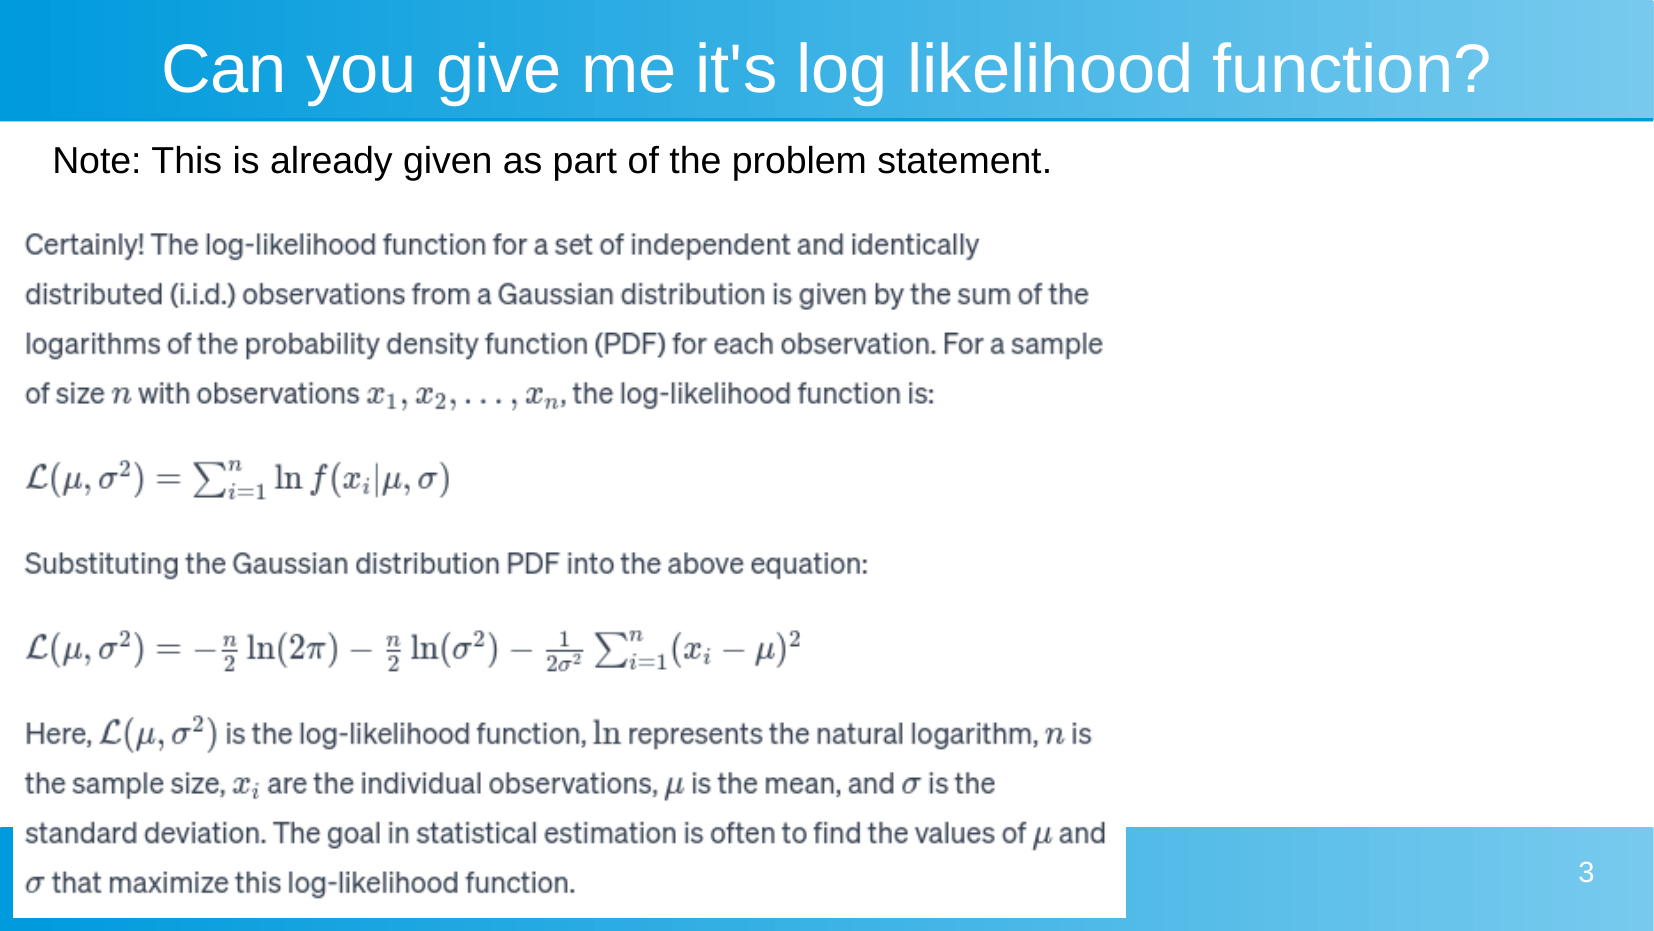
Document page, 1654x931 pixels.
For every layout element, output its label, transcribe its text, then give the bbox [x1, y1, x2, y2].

picture [13, 216, 1126, 918]
title Can you give me it's log likelihood function? [59, 29, 1595, 108]
text_box Note: This is already given as part of the problem statement. [37, 132, 1201, 274]
